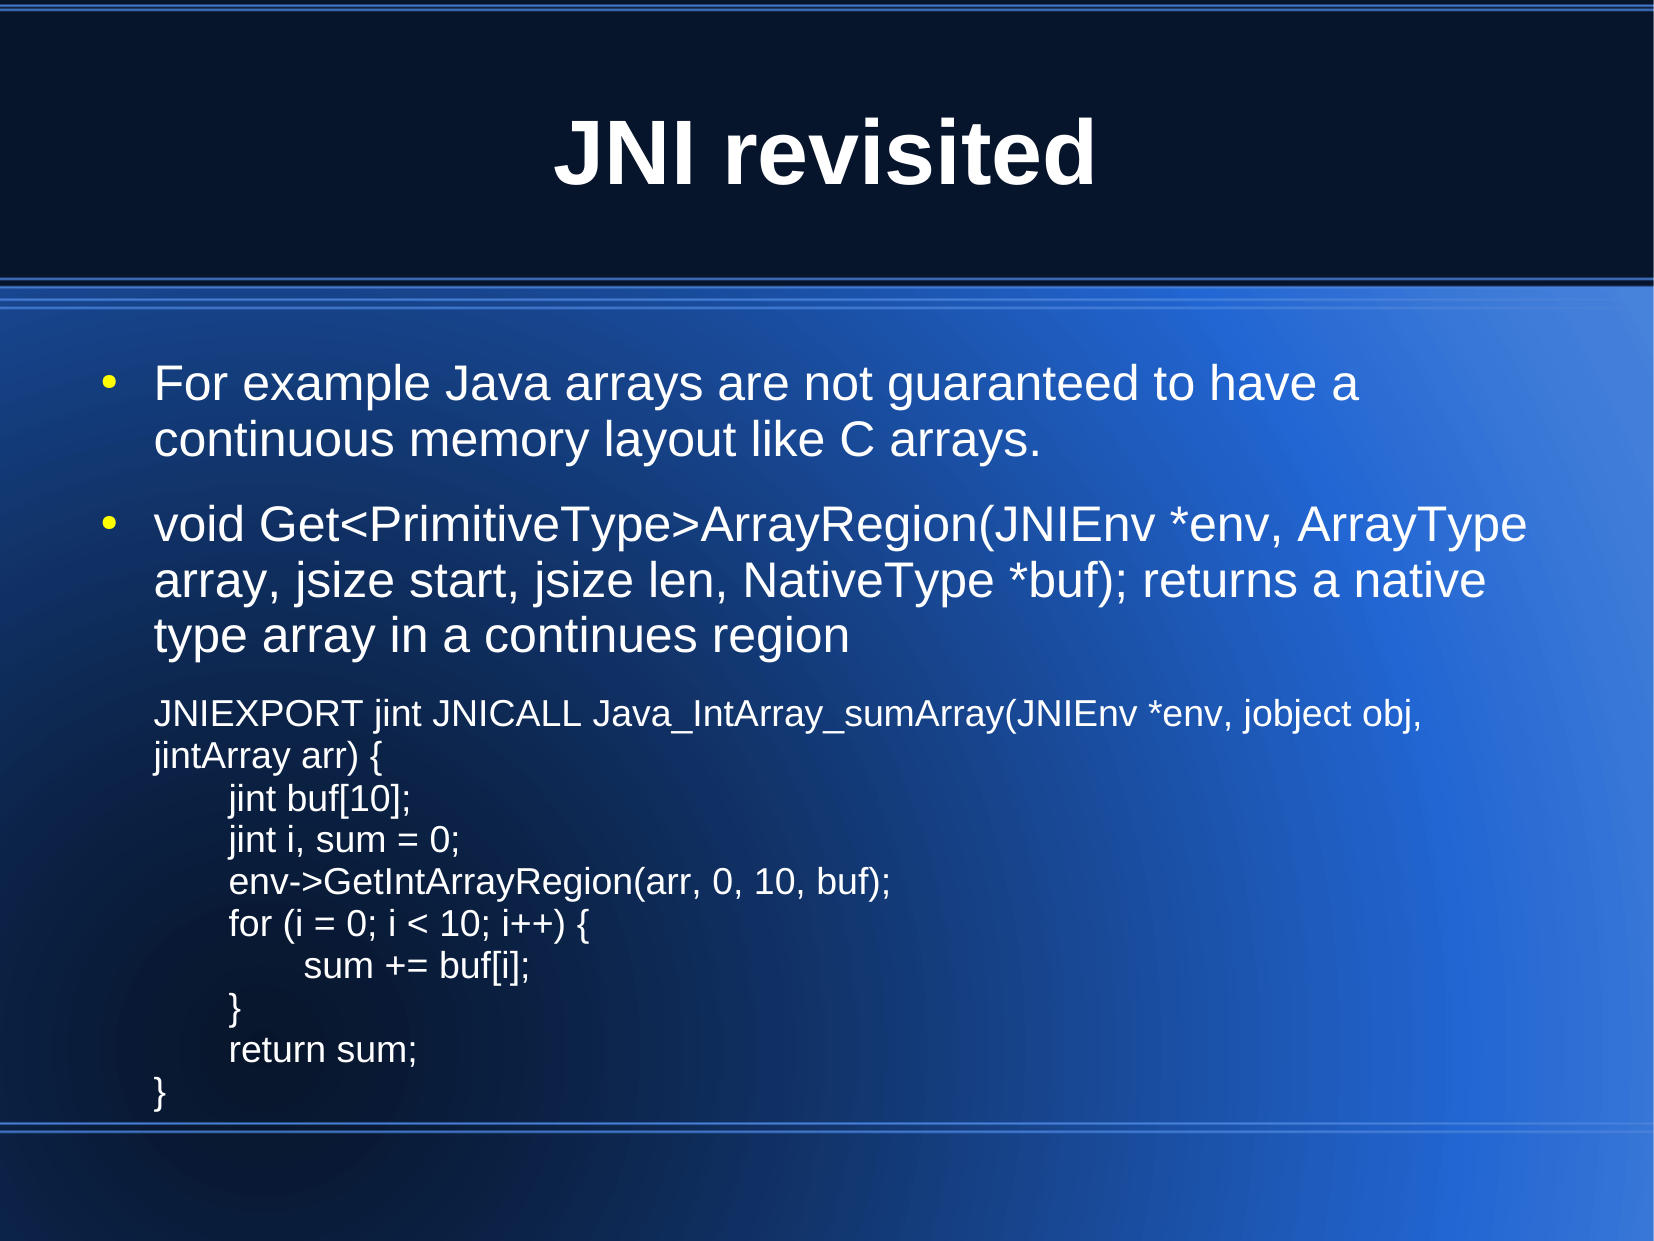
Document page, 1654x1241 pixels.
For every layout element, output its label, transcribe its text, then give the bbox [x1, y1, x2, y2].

picture [0, 0, 1654, 1241]
list For example Java arrays are not guaranteed to have a continuous memory layout like C arrays. void Get<PrimitiveType>ArrayRegion(JNIEnv *env, ArrayType array, jsize start, jsize len, NativeType *buf); returns a native type array in a continues region JNIEXPORT jint JNICALL Java_IntArray_sumArray(JNIEnv *env, jobject obj, jintArray arr) { jint buf[10]; jint i, sum = 0; env->GetIntArrayRegion(arr, 0, 10, buf); for (i = 0; i < 10; i++) { sum += buf[i]; } return sum; } [82, 355, 1571, 1159]
title JNI revisited [82, 56, 1571, 250]
